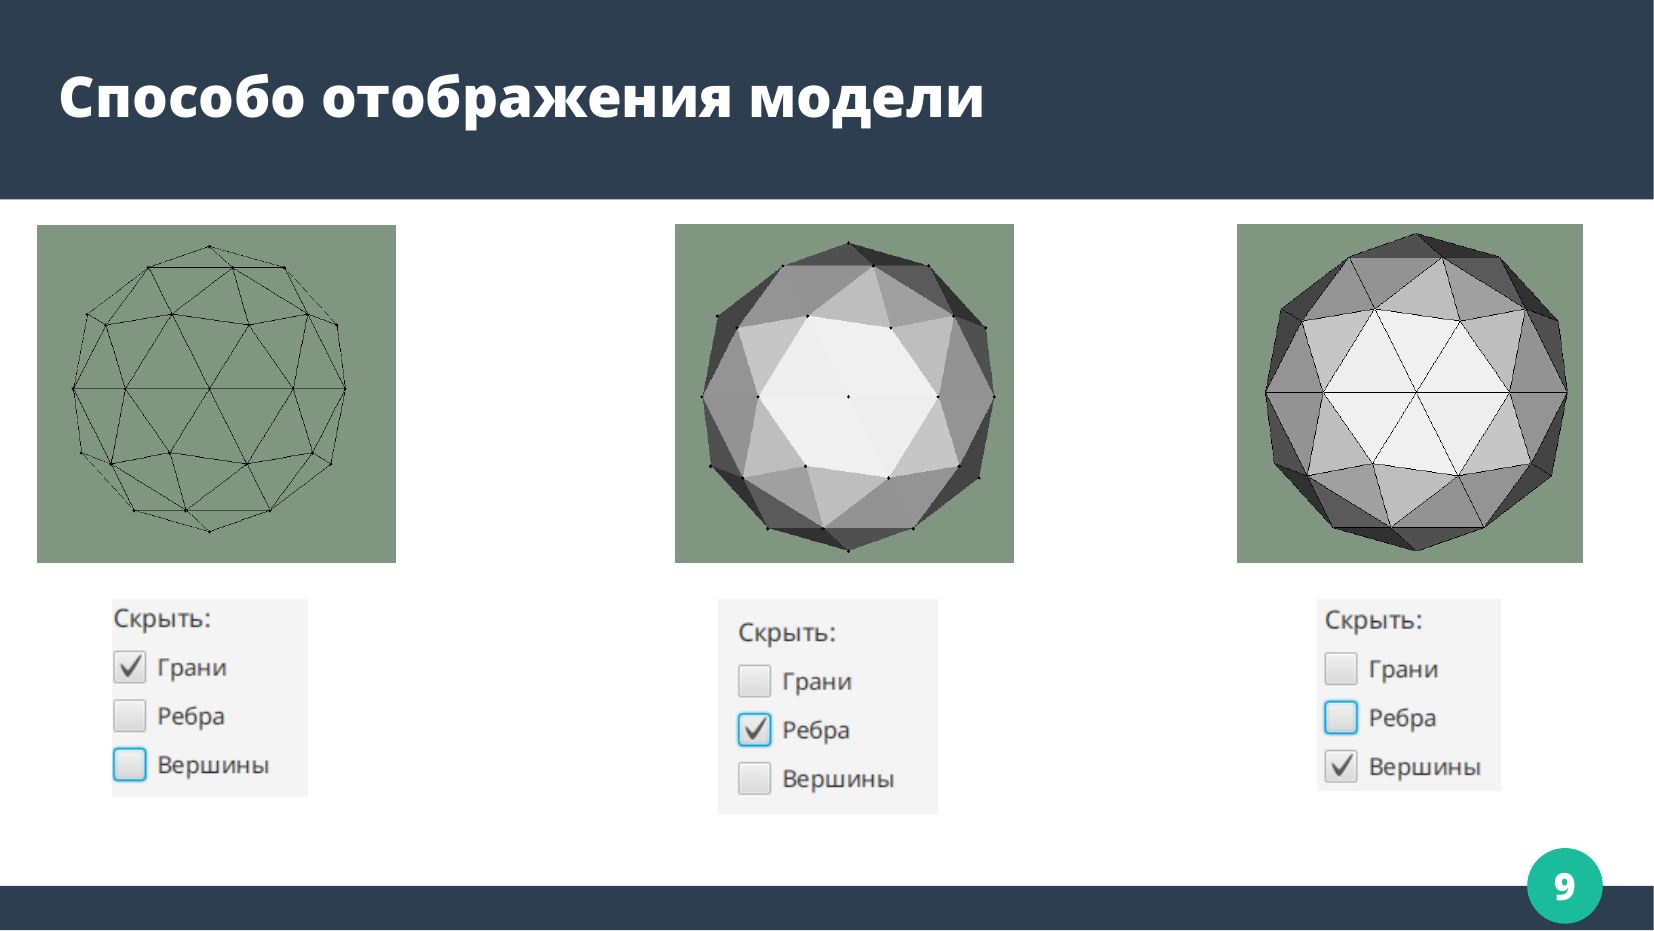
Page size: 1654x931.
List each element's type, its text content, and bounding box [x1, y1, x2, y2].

picture [1237, 224, 1583, 563]
picture [112, 599, 308, 797]
picture [37, 225, 396, 563]
picture [675, 224, 1014, 563]
picture [1317, 599, 1501, 791]
title Способо отображения модели [59, 37, 1595, 155]
picture [718, 599, 938, 815]
